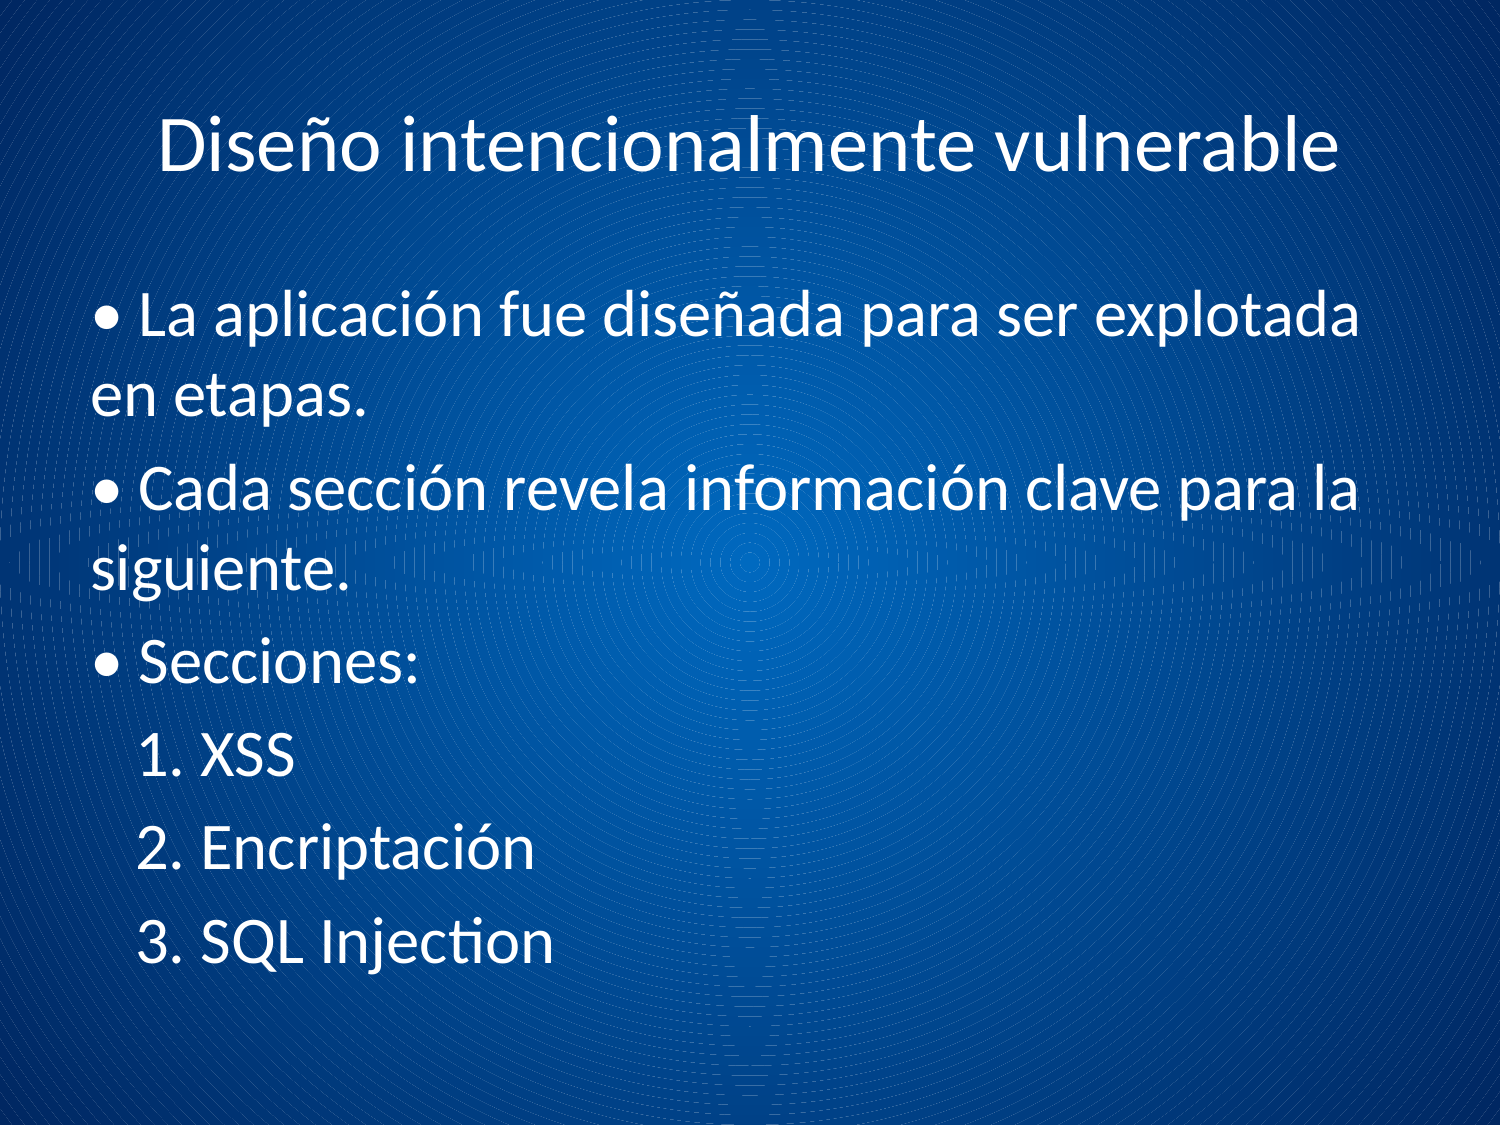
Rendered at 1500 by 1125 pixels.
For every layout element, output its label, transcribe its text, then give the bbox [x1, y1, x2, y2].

list • La aplicación fue diseñada para ser explotada en etapas. • Cada sección revela información clave para la siguiente. • Secciones: 1. XSS 2. Encriptación 3. SQL Injection [75, 262, 1425, 1005]
title Diseño intencionalmente vulnerable [75, 45, 1425, 233]
